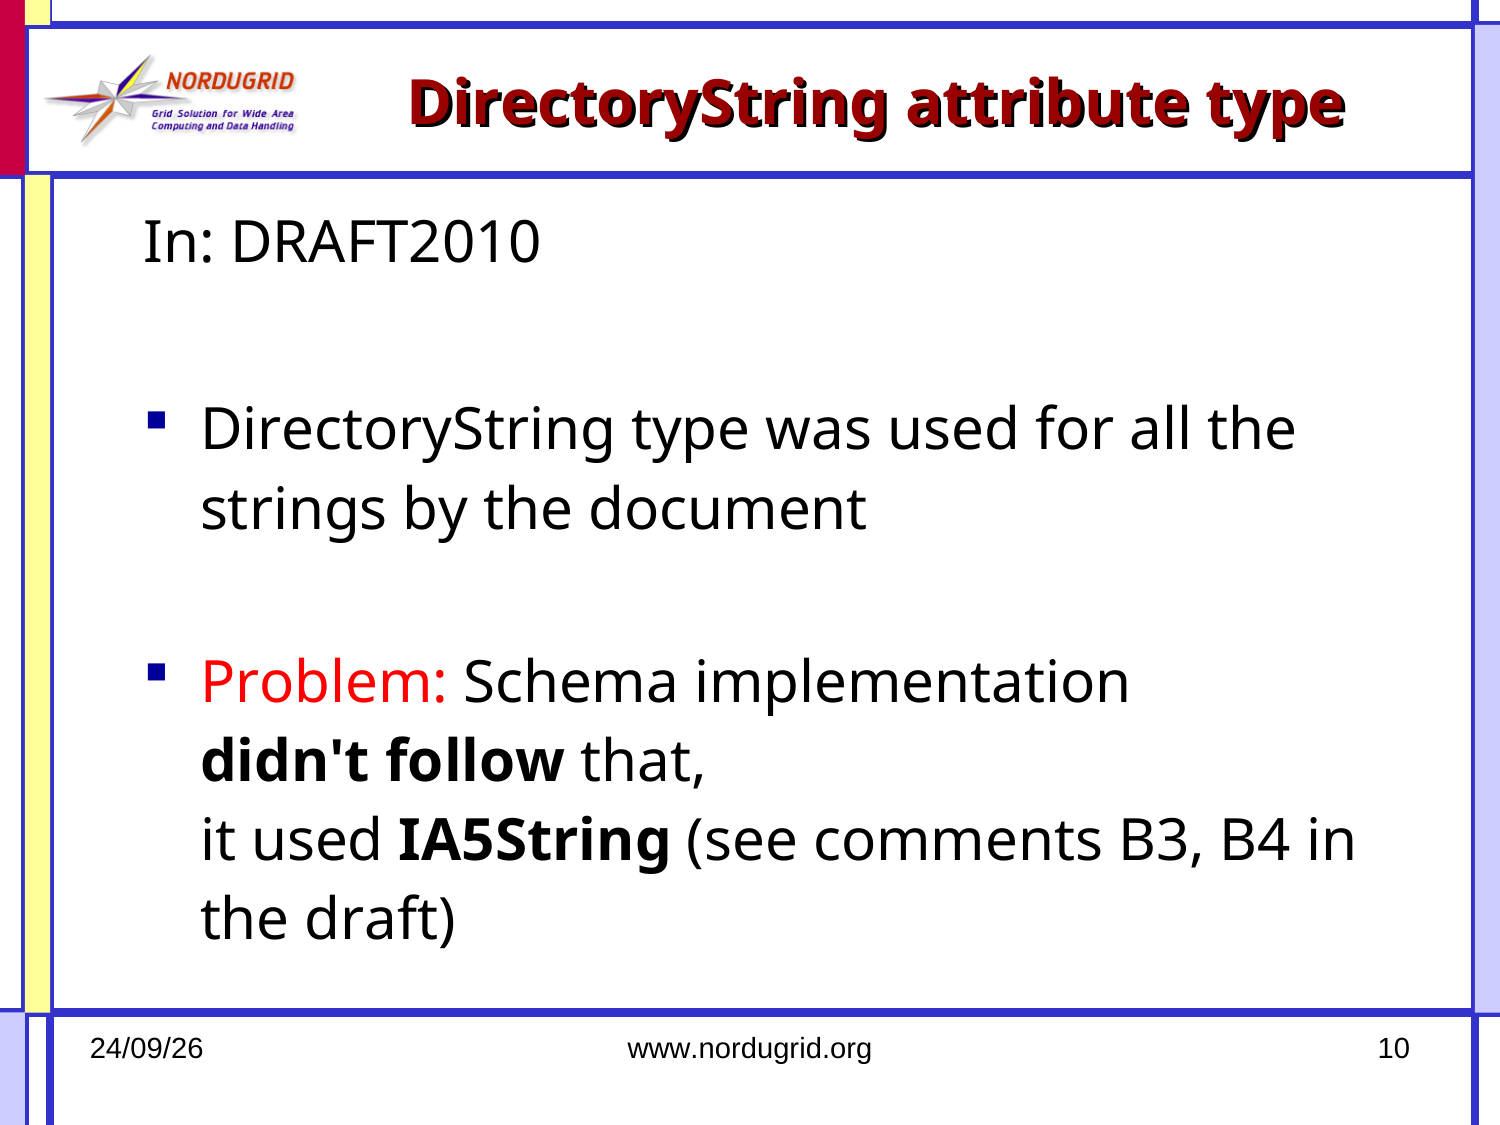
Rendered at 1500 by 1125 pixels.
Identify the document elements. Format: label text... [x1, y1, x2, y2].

picture [40, 49, 301, 148]
title DirectoryString attribute type [324, 17, 1428, 183]
list In: DRAFT2010 DirectoryString type was used for all the strings by the document Problem: Schema implementation didn't follow that, it used IA5String (see comments B3, B4 in the draft) [87, 200, 1426, 944]
